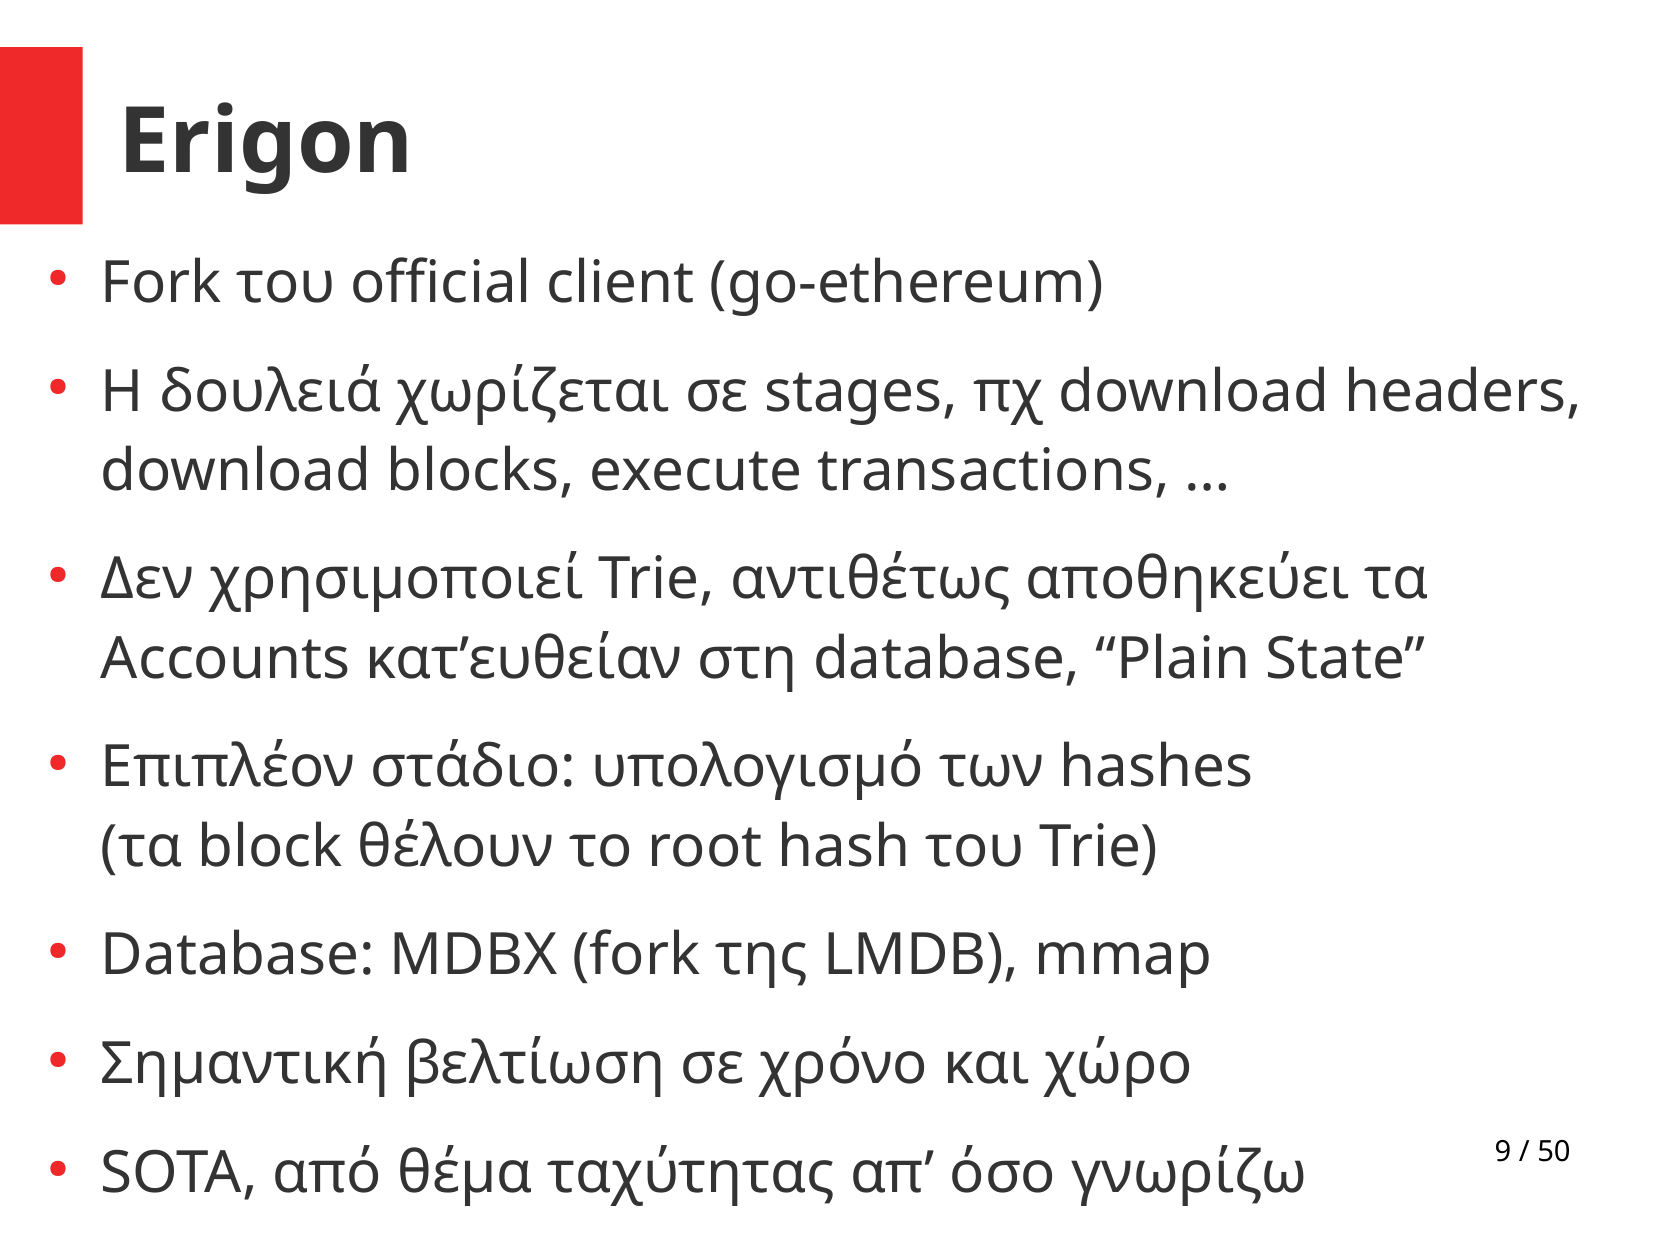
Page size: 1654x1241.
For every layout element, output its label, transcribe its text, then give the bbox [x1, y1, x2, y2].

list Fork του official client (go-ethereum) Η δουλειά χωρίζεται σε stages, πχ download headers, download blocks, execute transactions, … Δεν χρησιμοποιεί Trie, αντιθέτως αποθηκεύει τα Accounts κατ’ευθείαν στη database, “Plain State” Επιπλέον στάδιο: υπολογισμό των hashes (τα block θέλουν το root hash του Trie) Database: MDBX (fork της LMDB), mmap Σημαντική βελτίωση σε χρόνο και χώρο SOTA, από θέμα ταχύτητας απ’ όσο γνωρίζω [30, 240, 1621, 1036]
title Erigon [118, 33, 1571, 240]
